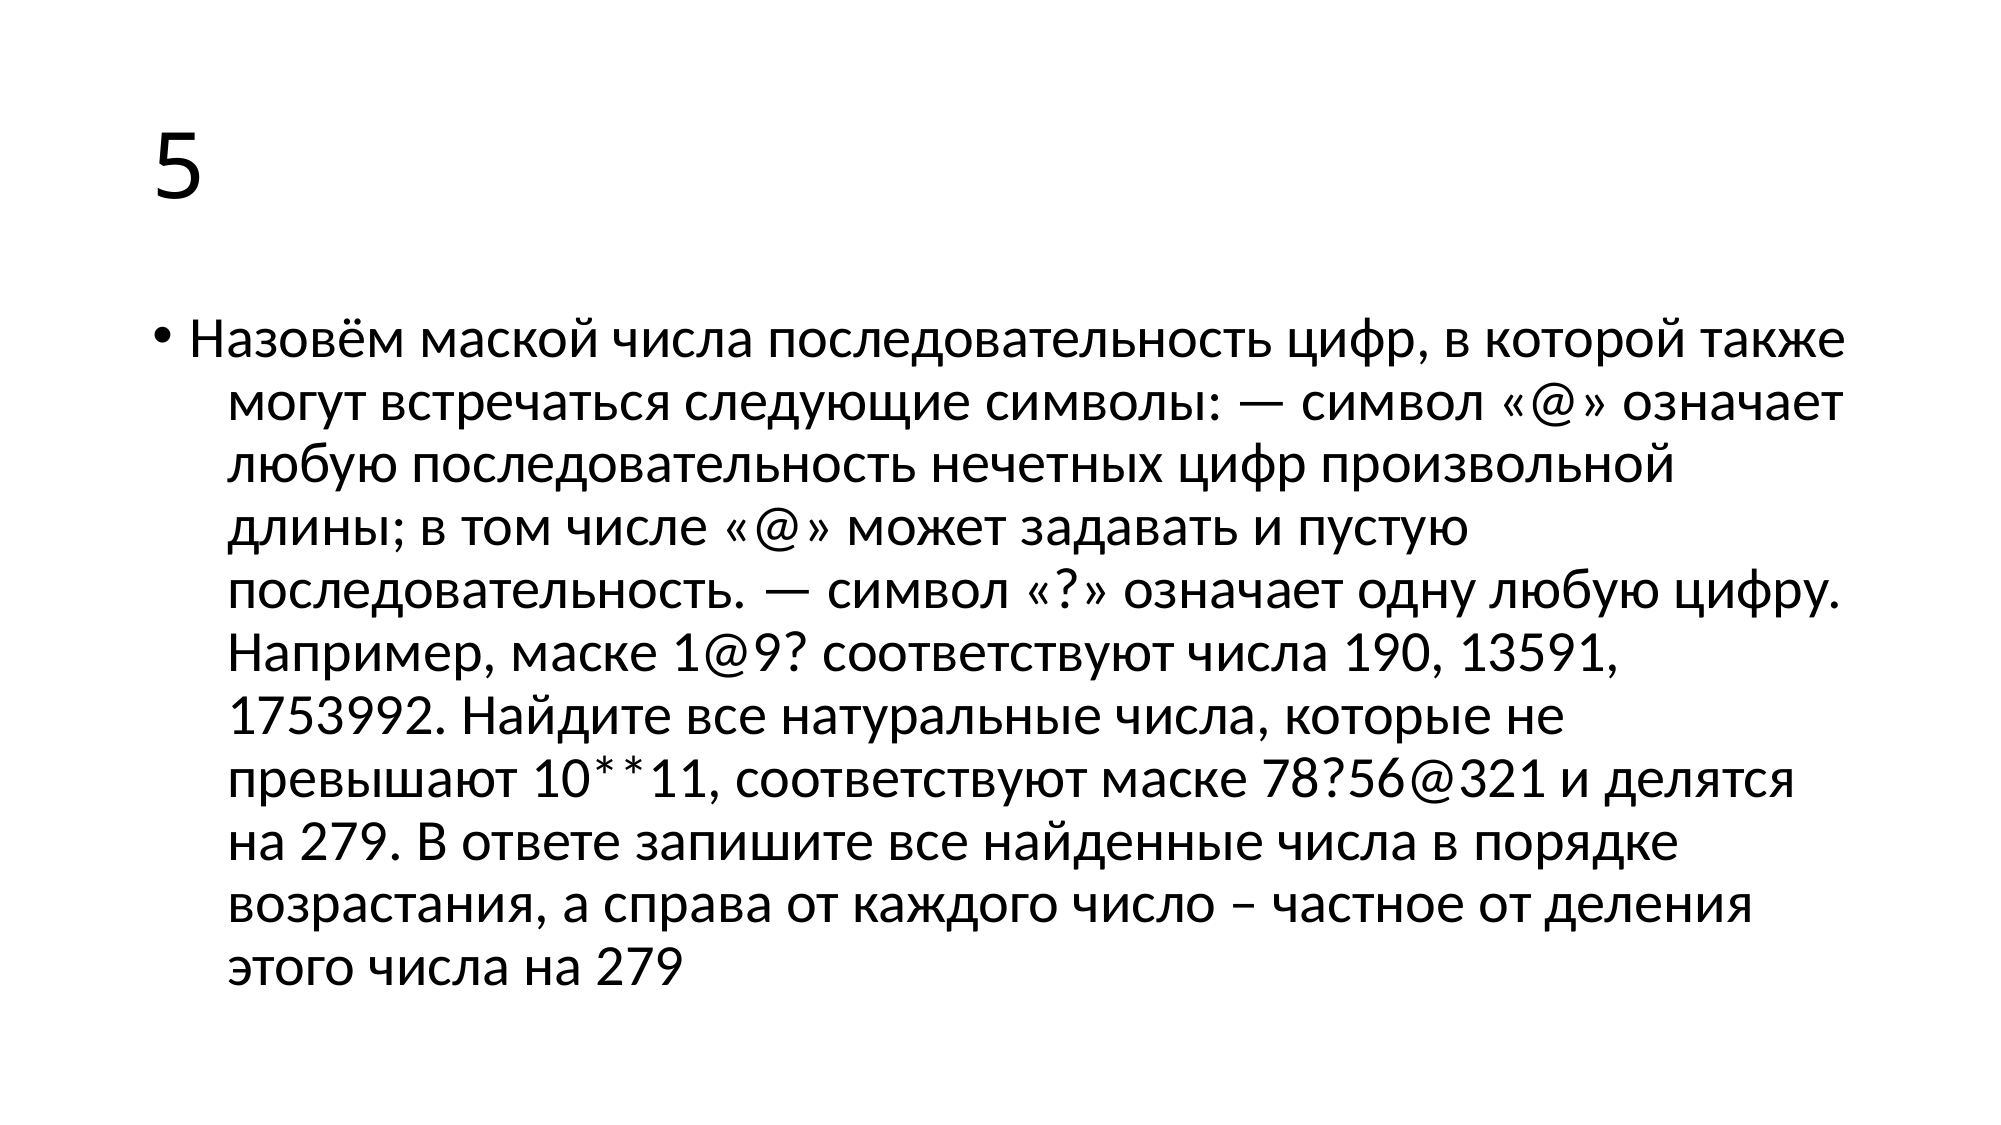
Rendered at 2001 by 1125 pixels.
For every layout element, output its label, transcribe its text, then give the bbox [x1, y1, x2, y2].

list Назовём маской числа последовательность цифр, в которой также могут встречаться следующие символы: — символ «@» означает любую последовательность нечетных цифр произвольной длины; в том числе «@» может задавать и пустую последовательность. — символ «?» означает одну любую цифру. Например, маске 1@9? соответствуют числа 190, 13591, 1753992. Найдите все натуральные числа, которые не превышают 10**11, соответствуют маске 78?56@321 и делятся на 279. В ответе запишите все найденные числа в порядке возрастания, а справа от каждого число – частное от деления этого числа на 279 [137, 299, 1863, 1014]
title 5 [137, 59, 1863, 278]
